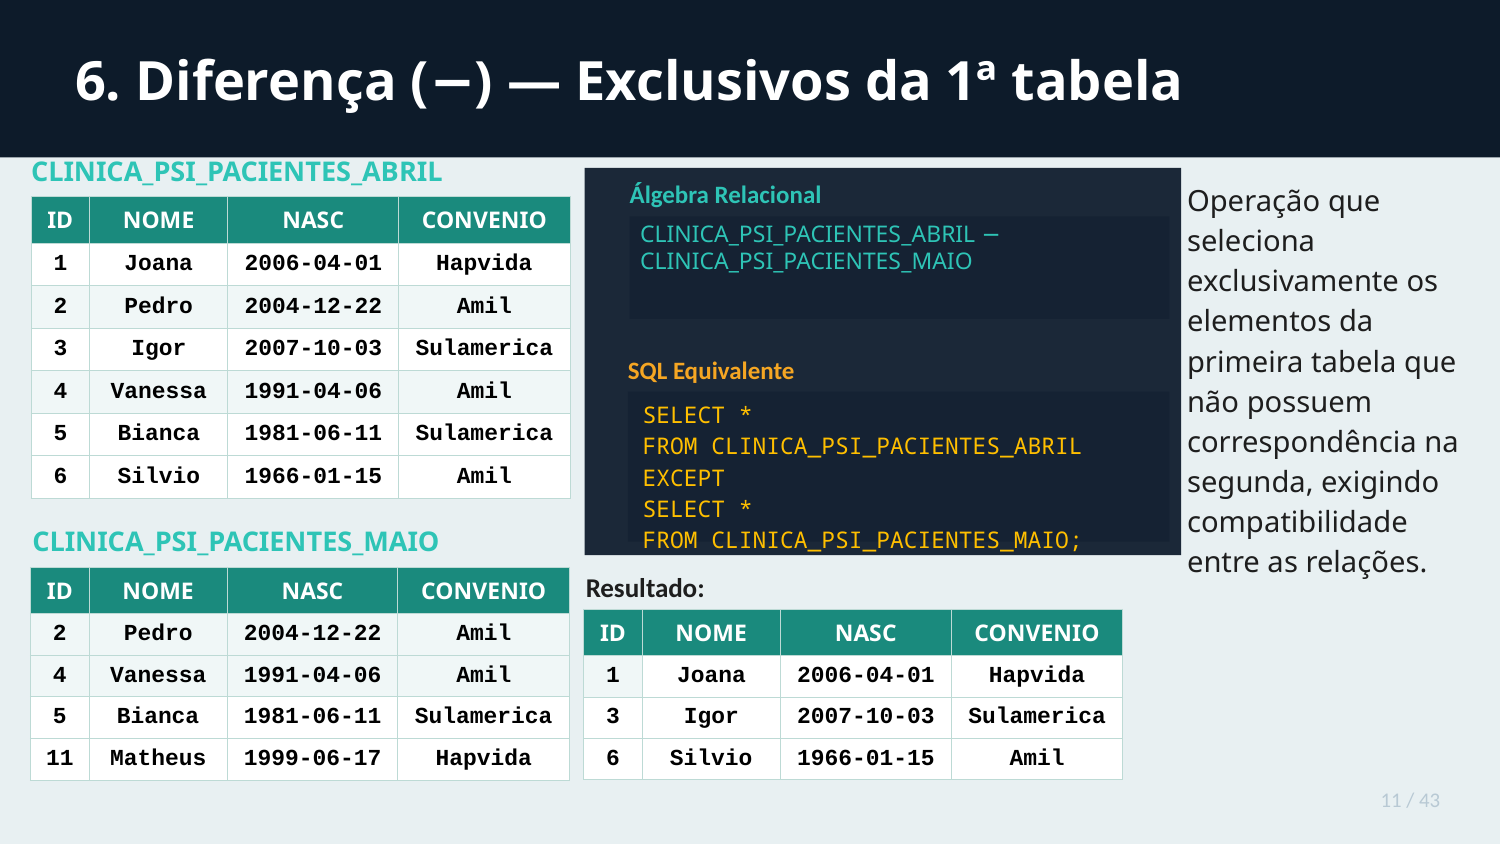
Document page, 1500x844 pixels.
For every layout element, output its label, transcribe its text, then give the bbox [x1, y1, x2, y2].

table_cell Hapvida [398, 739, 569, 780]
table_cell Igor [643, 698, 780, 738]
table_cell 1991-04-06 [228, 371, 398, 413]
text_box Resultado: [585, 564, 886, 609]
table_cell 4 [32, 371, 89, 413]
table_header CONVENIO [952, 610, 1122, 655]
table_cell Amil [952, 739, 1122, 779]
table_cell 5 [32, 414, 89, 455]
table_cell Sulamerica [398, 697, 569, 738]
table_cell Sulamerica [399, 414, 570, 455]
table_cell Amil [398, 656, 569, 696]
table_cell 1981-06-11 [228, 697, 397, 738]
text_box 6. Diferença (−) — Exclusivos da 1ª tabela [74, 22, 1425, 135]
table_header CONVENIO [399, 197, 570, 243]
table_cell 4 [31, 656, 89, 696]
table_cell Pedro [90, 614, 227, 655]
table_cell 11 [31, 739, 89, 780]
table_cell 2007-10-03 [228, 329, 398, 370]
table_cell 2004-12-22 [228, 614, 397, 655]
text_box Operação que seleciona exclusivamente os elementos da primeira tabela que não possuem correspondência na segunda, exigindo compatibilidade entre as relações. [1187, 177, 1477, 773]
text_box CLINICA_PSI_PACIENTES_ABRIL − CLINICA_PSI_PACIENTES_MAIO [640, 219, 1152, 319]
table_cell 1966-01-15 [781, 739, 951, 779]
table_header ID [31, 568, 89, 613]
table_cell 5 [31, 697, 89, 738]
table_cell Sulamerica [399, 329, 570, 370]
table_header NOME [90, 197, 227, 243]
table_cell 1 [584, 656, 642, 697]
text_box SELECT * FROM CLINICA_PSI_PACIENTES_ABRIL EXCEPT SELECT * FROM CLINICA_PSI_PACIENTES_MAIO; [627, 391, 1170, 542]
table_cell 1981-06-11 [228, 414, 398, 455]
table_header ID [32, 197, 89, 243]
table_cell Vanessa [90, 371, 227, 413]
table_cell 1966-01-15 [228, 456, 398, 498]
table_cell Igor [90, 329, 227, 370]
table_cell 1 [32, 244, 89, 285]
table_cell Hapvida [952, 656, 1122, 697]
table_cell Silvio [643, 739, 780, 779]
table_header ID [584, 610, 642, 655]
table_header NASC [781, 610, 951, 655]
table_cell 2004-12-22 [228, 286, 398, 328]
text_box [0, 0, 1500, 158]
table_cell Amil [399, 286, 570, 328]
table_cell Amil [398, 614, 569, 655]
table_cell Silvio [90, 456, 227, 498]
text_box [584, 167, 1182, 556]
text_box 11 / 43 [1274, 772, 1455, 825]
table_cell Pedro [90, 286, 227, 328]
text_box Álgebra Relacional [629, 171, 1066, 216]
table_cell 6 [32, 456, 89, 498]
table_cell 2006-04-01 [781, 656, 951, 697]
table_cell 2 [32, 286, 89, 328]
table_cell 1991-04-06 [228, 656, 397, 696]
text_box CLINICA_PSI_PACIENTES_MAIO [32, 518, 546, 564]
table_header NOME [643, 610, 780, 655]
table_cell Joana [90, 244, 227, 285]
table_cell Bianca [90, 697, 227, 738]
table_cell 3 [584, 698, 642, 738]
table_cell Joana [643, 656, 780, 697]
table_header CONVENIO [398, 568, 569, 613]
text_box CLINICA_PSI_PACIENTES_ABRIL [30, 148, 499, 194]
table_header NASC [228, 568, 397, 613]
table_cell Matheus [90, 739, 227, 780]
table_cell Vanessa [90, 656, 227, 696]
table_header NASC [228, 197, 398, 243]
table_cell Sulamerica [952, 698, 1122, 738]
table_cell 3 [32, 329, 89, 370]
table_cell Bianca [90, 414, 227, 455]
table_header NOME [90, 568, 227, 613]
table_cell 2007-10-03 [781, 698, 951, 738]
table_cell 2006-04-01 [228, 244, 398, 285]
table_cell 1999-06-17 [228, 739, 397, 780]
table_cell 2 [31, 614, 89, 655]
text_box SQL Equivalente [627, 346, 1161, 391]
table_cell Amil [399, 456, 570, 498]
table_cell Amil [399, 371, 570, 413]
table_cell 6 [584, 739, 642, 779]
table_cell Hapvida [399, 244, 570, 285]
